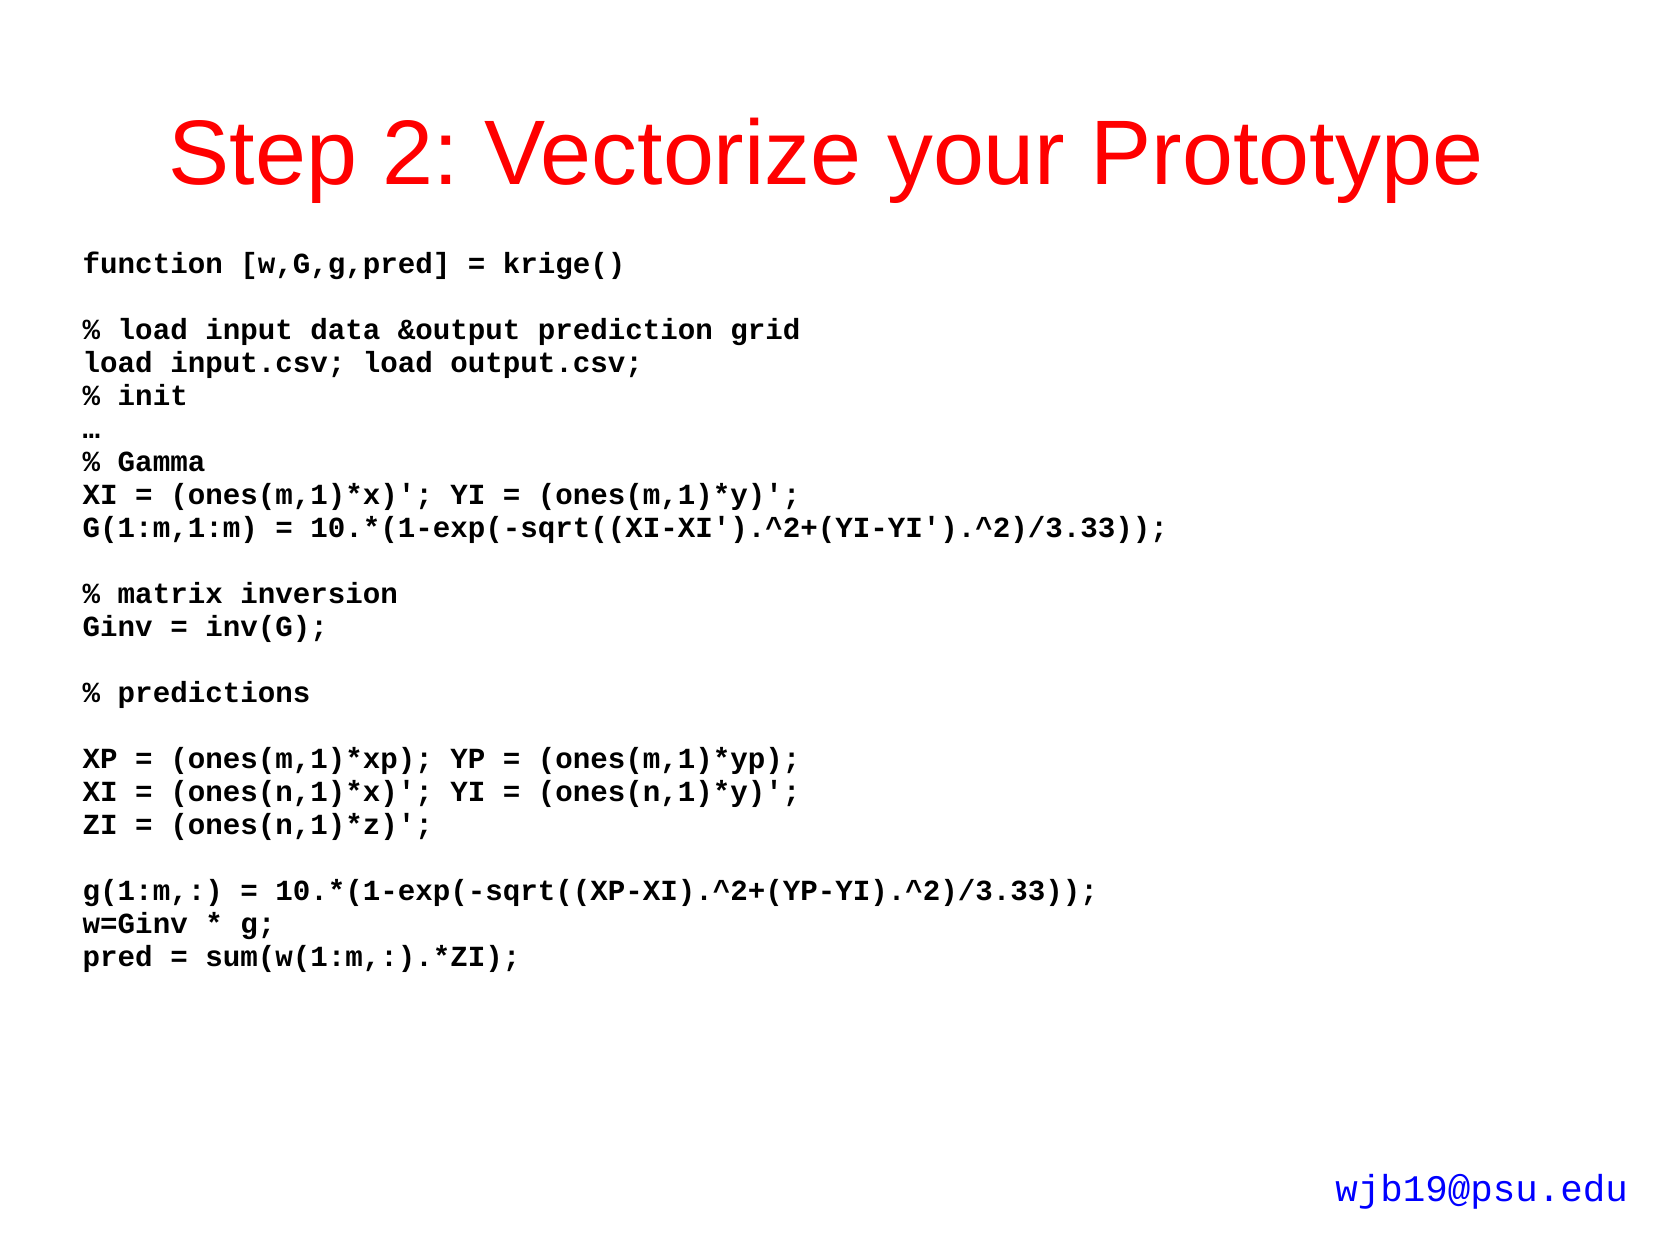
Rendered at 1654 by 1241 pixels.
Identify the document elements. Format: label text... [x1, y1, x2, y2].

title Step 2: Vectorize your Prototype [82, 49, 1571, 248]
text_box wjb19@psu.edu [1320, 1162, 1643, 1220]
list function [w,G,g,pred] = krige() % load input data &output prediction grid load input.csv; load output.csv; % init … % Gamma XI = (ones(m,1)*x)'; YI = (ones(m,1)*y)'; G(1:m,1:m) = 10.*(1-exp(-sqrt((XI-XI').^2+(YI-YI').^2)/3.33)); % matrix inversion Ginv = inv(G); % predictions XP = (ones(m,1)*xp); YP = (ones(m,1)*yp); XI = (ones(n,1)*x)'; YI = (ones(n,1)*y)'; ZI = (ones(n,1)*z)'; g(1:m,:) = 10.*(1-exp(-sqrt((XP-XI).^2+(YP-YI).^2)/3.33)); w=Ginv * g; pred = sum(w(1:m,:).*ZI); [82, 248, 1621, 1216]
